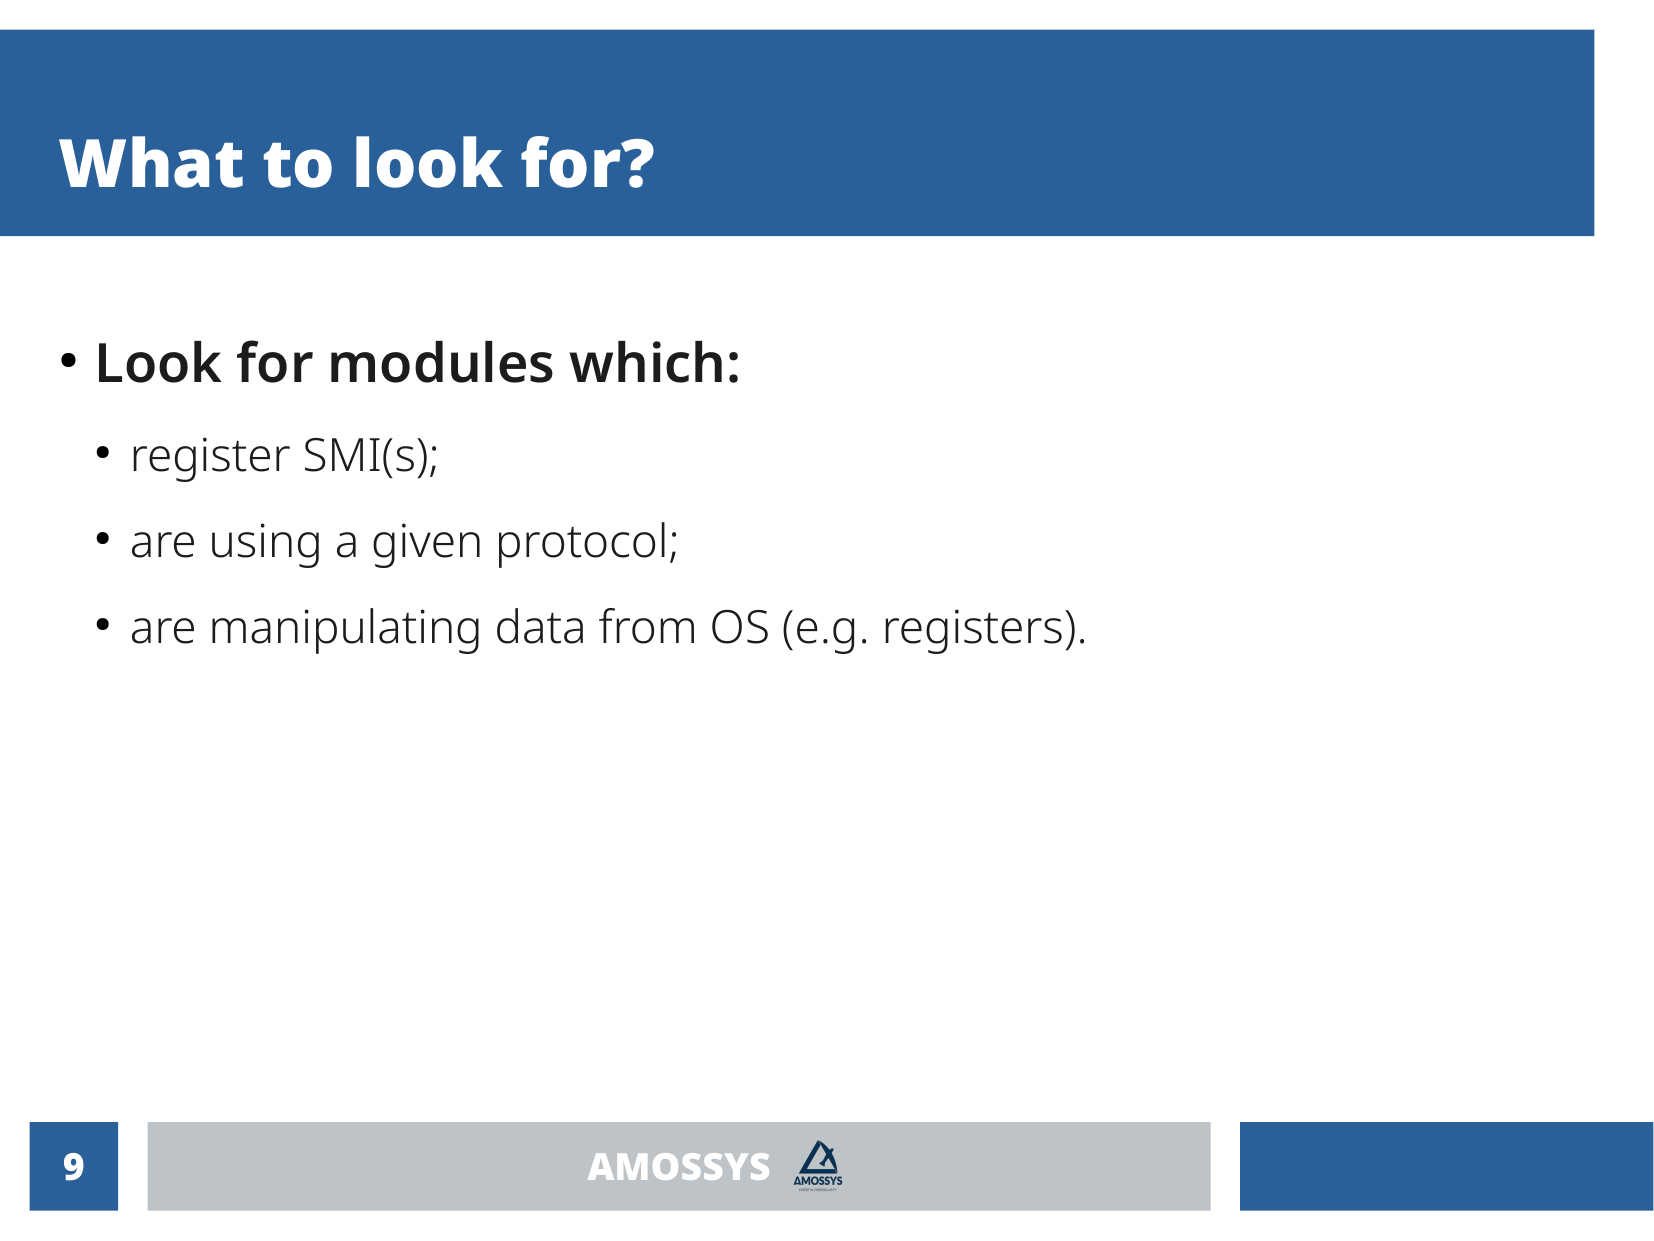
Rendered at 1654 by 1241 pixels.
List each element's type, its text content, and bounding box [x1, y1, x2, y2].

title What to look for? [59, 59, 1595, 207]
picture [791, 1139, 845, 1193]
list Look for modules which: register SMI(s); are using a given protocol; are manipulating data from OS (e.g. registers). [59, 324, 1565, 1093]
